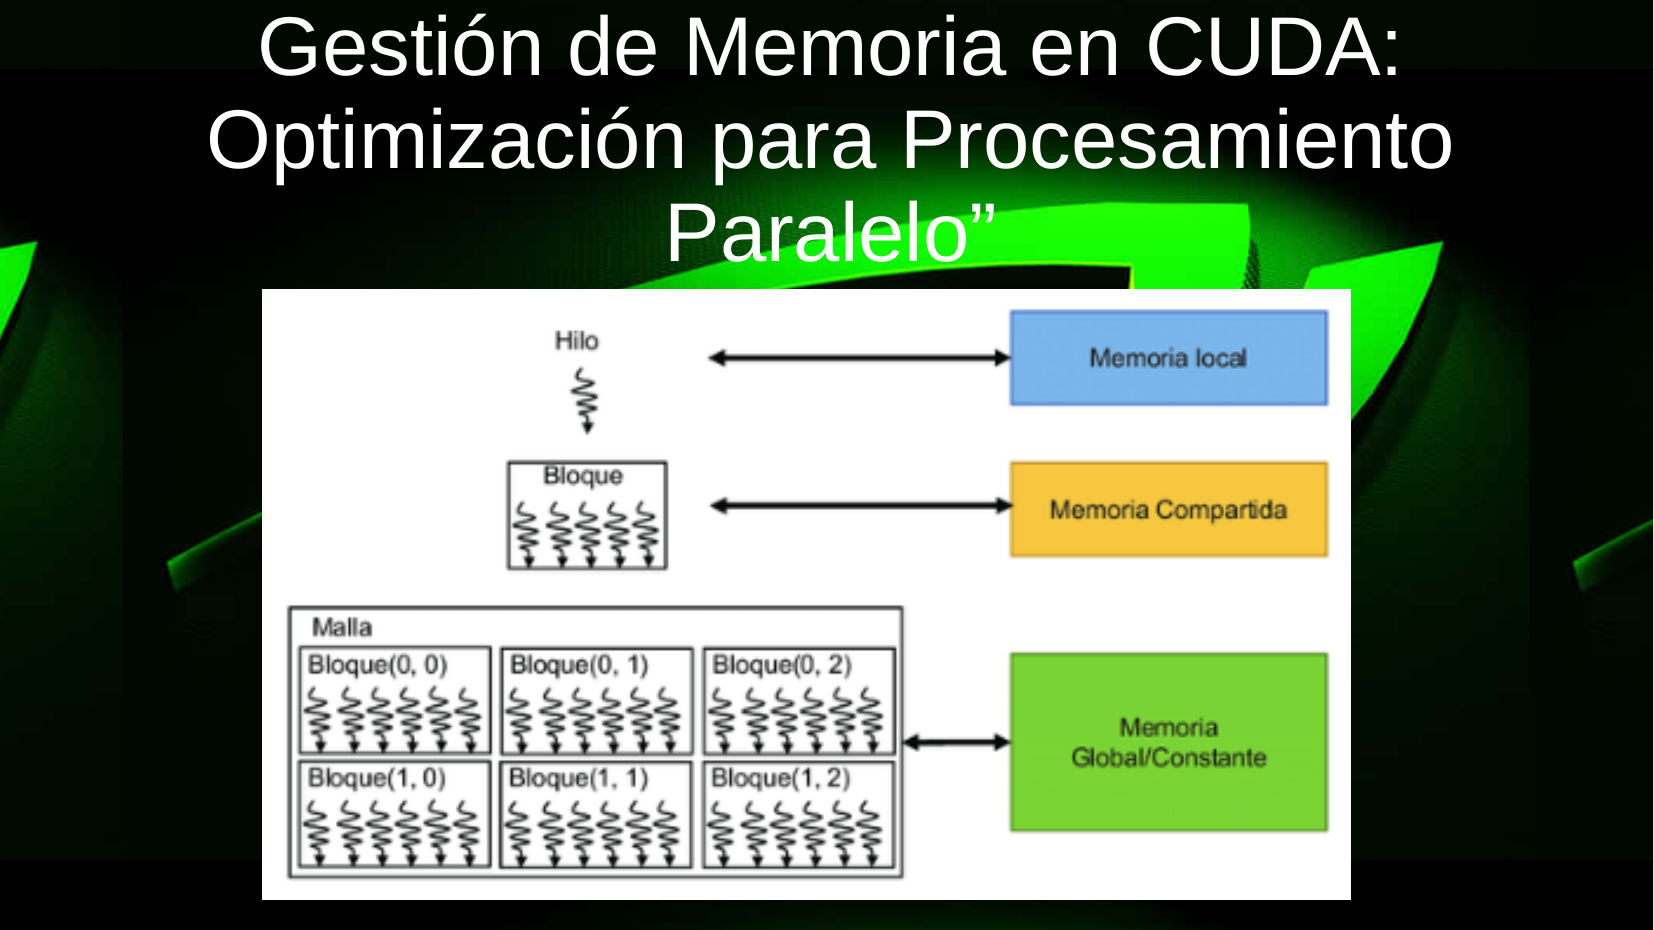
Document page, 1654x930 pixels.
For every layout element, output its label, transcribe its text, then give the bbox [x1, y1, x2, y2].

picture [0, 0, 1654, 930]
title Gestión de Memoria en CUDA: Optimización para Procesamiento Paralelo” [87, 0, 1576, 303]
